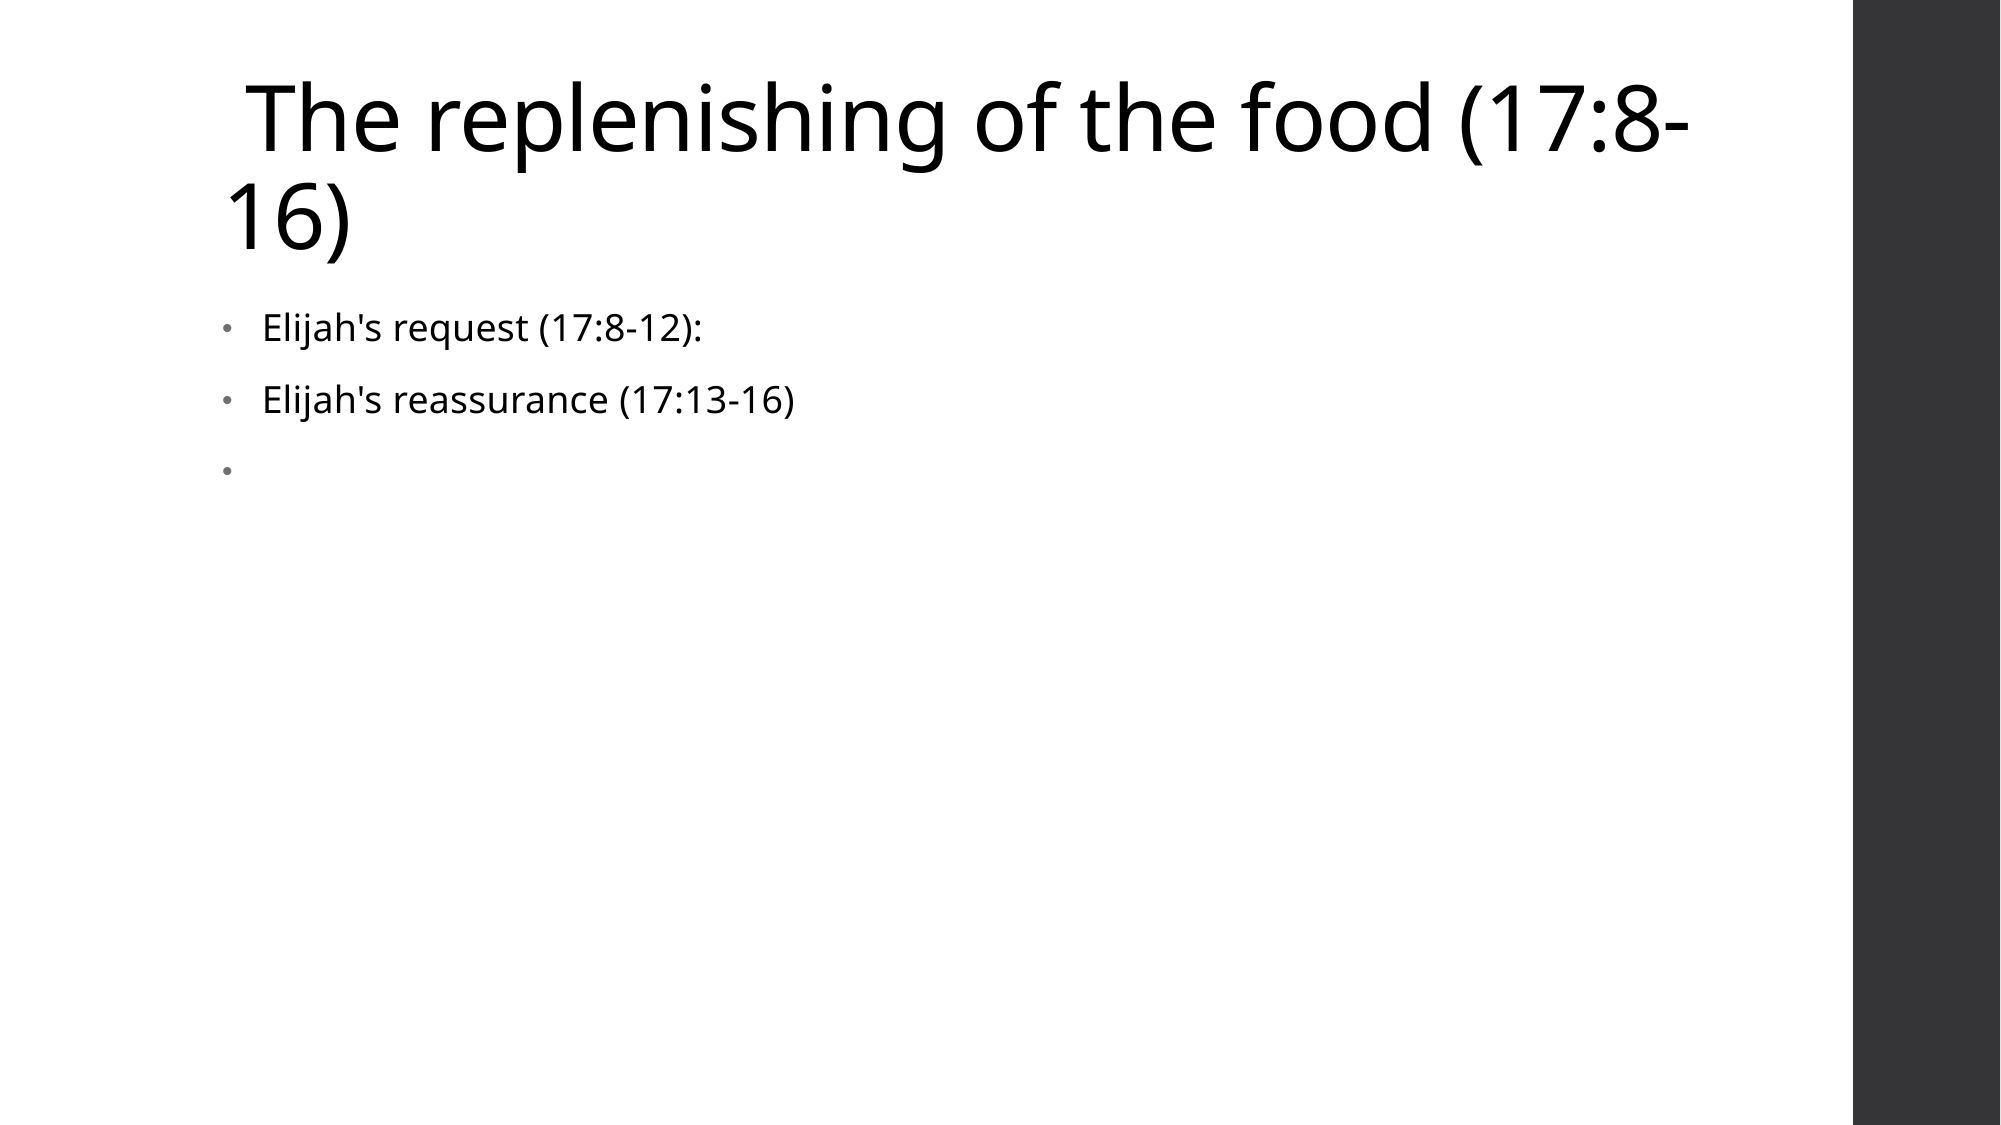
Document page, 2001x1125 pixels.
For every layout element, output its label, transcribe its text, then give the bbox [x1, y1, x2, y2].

title The replenishing of the food (17:8-16) [206, 60, 1797, 278]
list Elijah's request (17:8-12): Elijah's reassurance (17:13-16) [206, 299, 1617, 1014]
